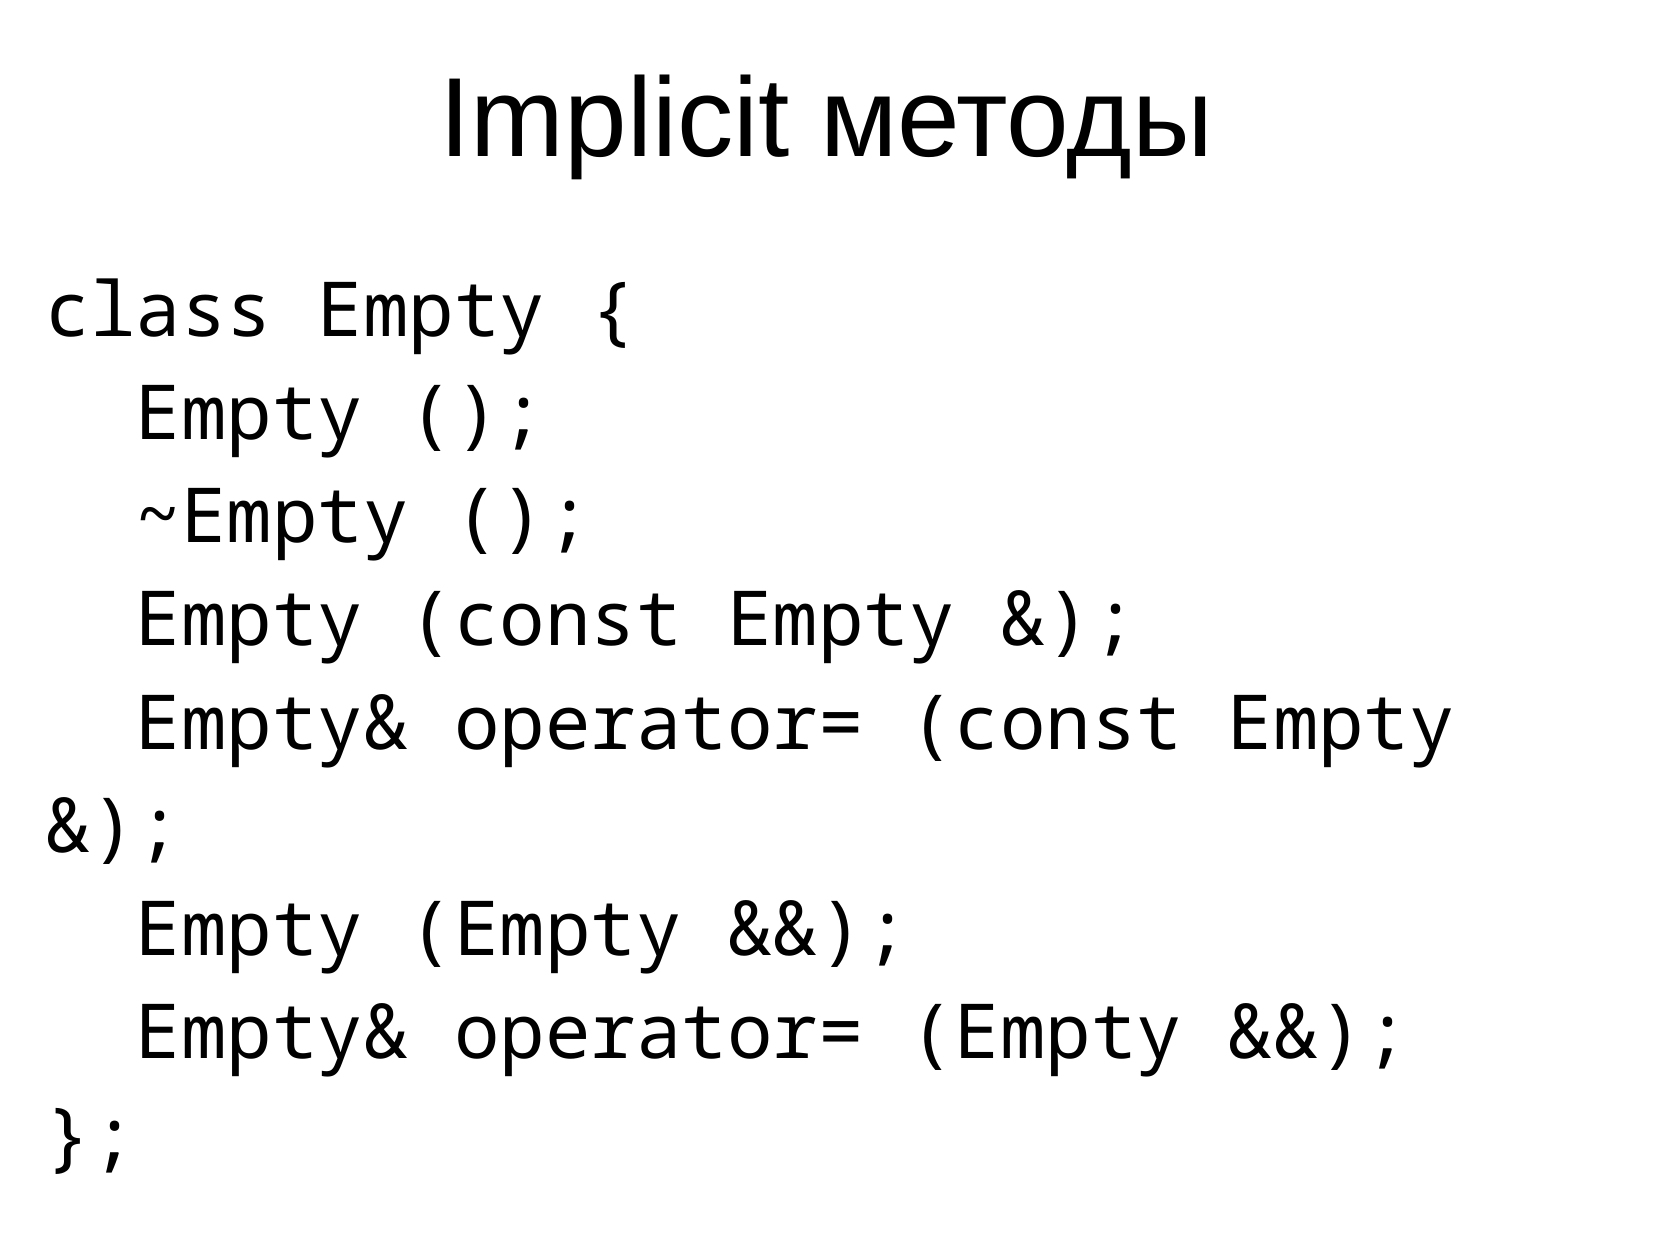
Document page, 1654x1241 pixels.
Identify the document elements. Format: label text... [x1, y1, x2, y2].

title Implicit методы [82, 13, 1571, 222]
list class Empty { Empty (); ~Empty (); Empty (const Empty &); Empty& operator= (const Empty &); Empty (Empty &&); Empty& operator= (Empty &&); }; [45, 255, 1583, 1186]
